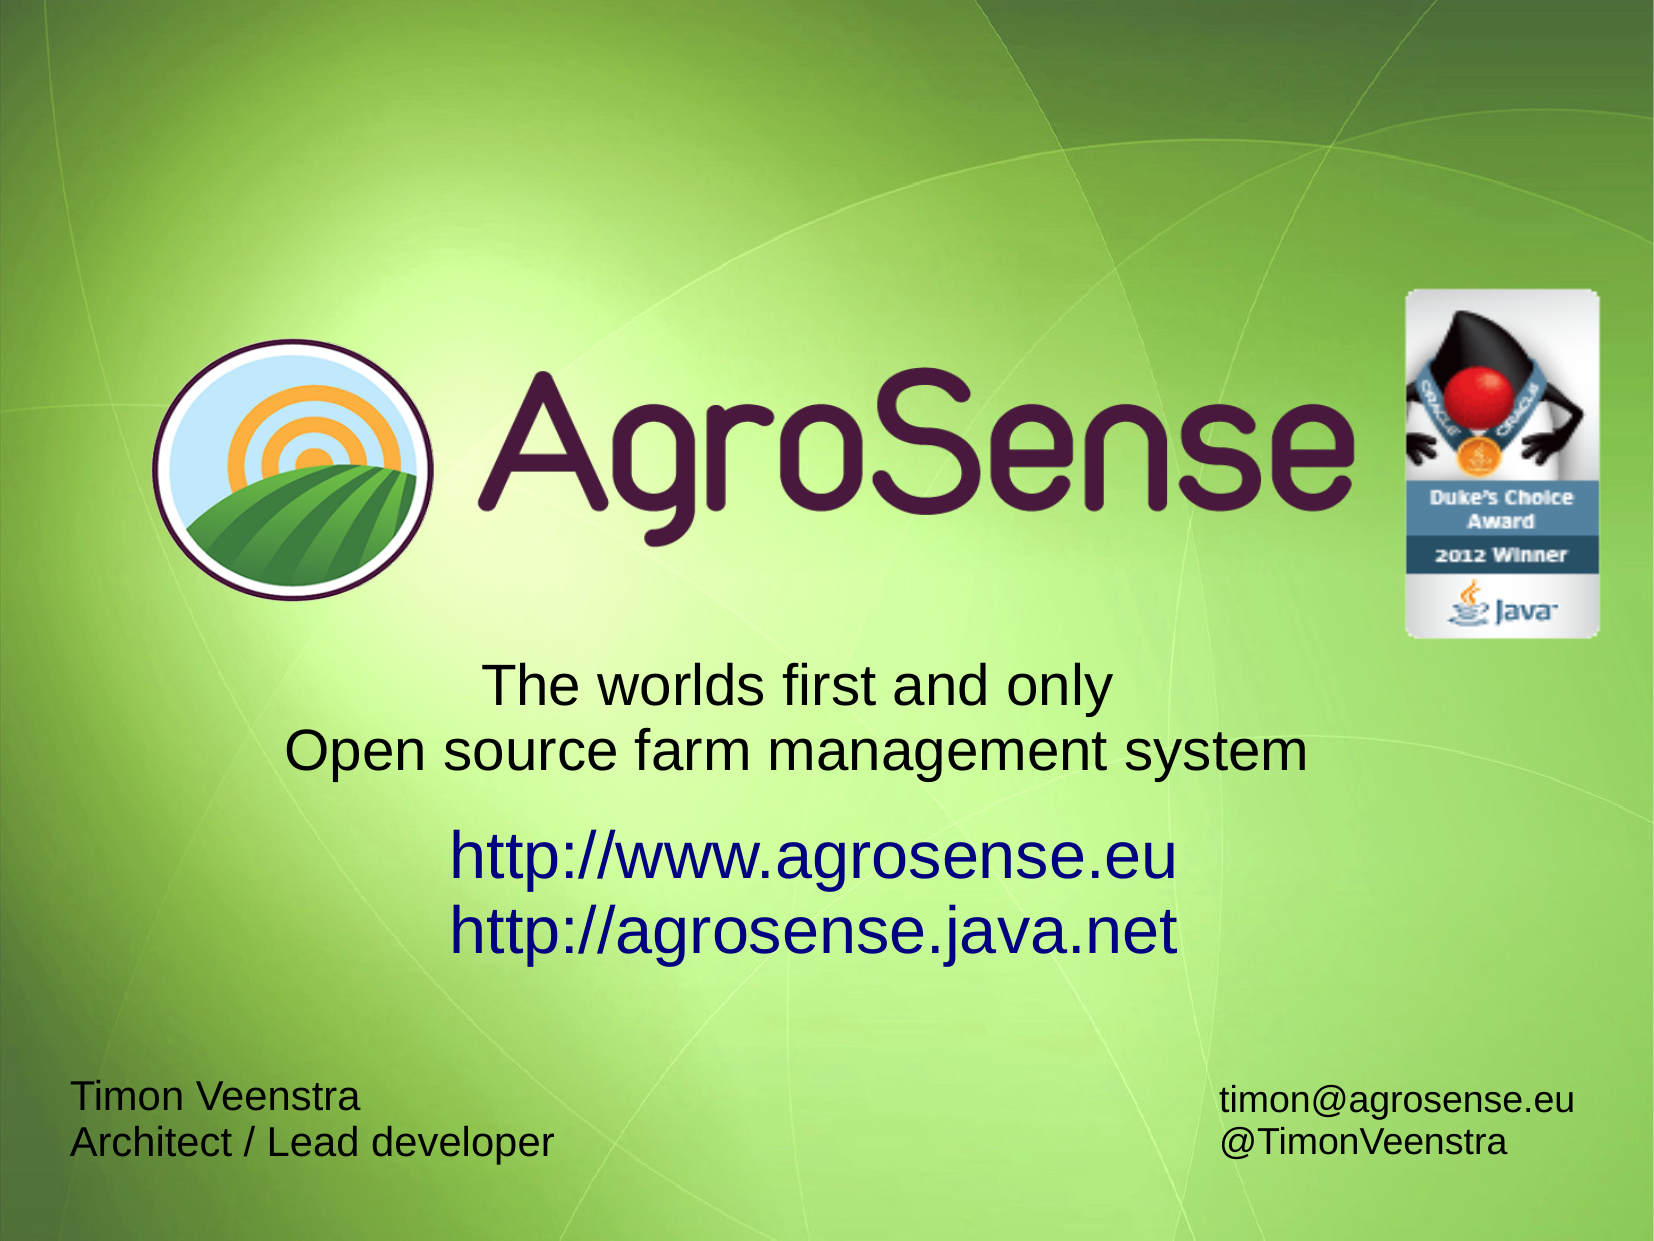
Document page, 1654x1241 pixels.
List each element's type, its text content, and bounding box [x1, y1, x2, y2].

picture [0, 0, 1654, 1241]
text_box http://www.agrosense.eu http://agrosense.java.net [435, 810, 1198, 1051]
text_box The worlds first and only Open source farm management system [270, 645, 1326, 790]
text_box Timon Veenstra Architect / Lead developer [55, 1065, 571, 1173]
text_box timon@agrosense.eu @TimonVeenstra [1204, 1071, 1591, 1171]
